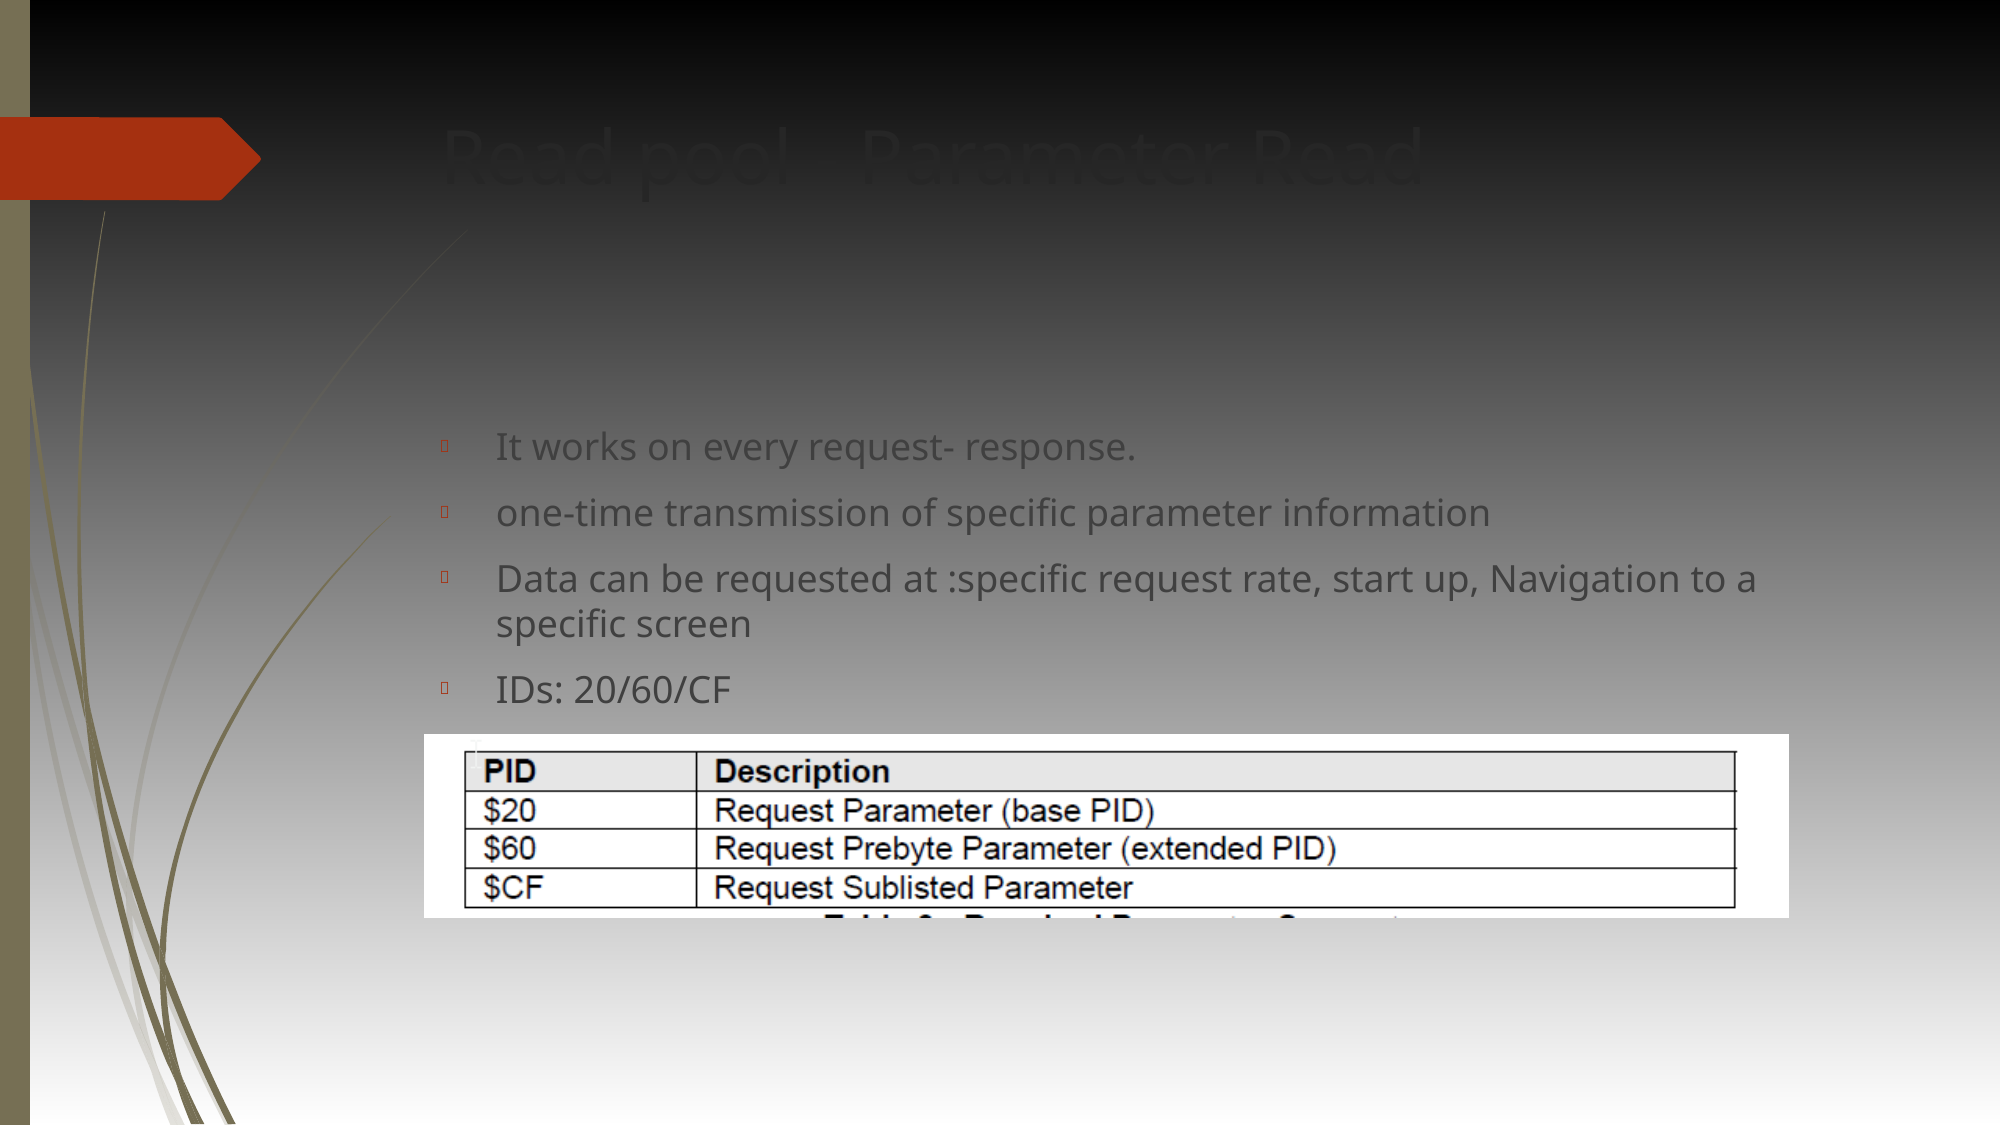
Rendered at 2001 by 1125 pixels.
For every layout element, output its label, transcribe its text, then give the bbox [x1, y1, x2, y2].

title Read pool - Parameter Read [425, 102, 1888, 313]
picture [424, 734, 1789, 918]
list It works on every request- response. one-time transmission of specific parameter information Data can be requested at :specific request rate, start up, Navigation to a specific screen IDs: 20/60/CF [424, 350, 1888, 970]
